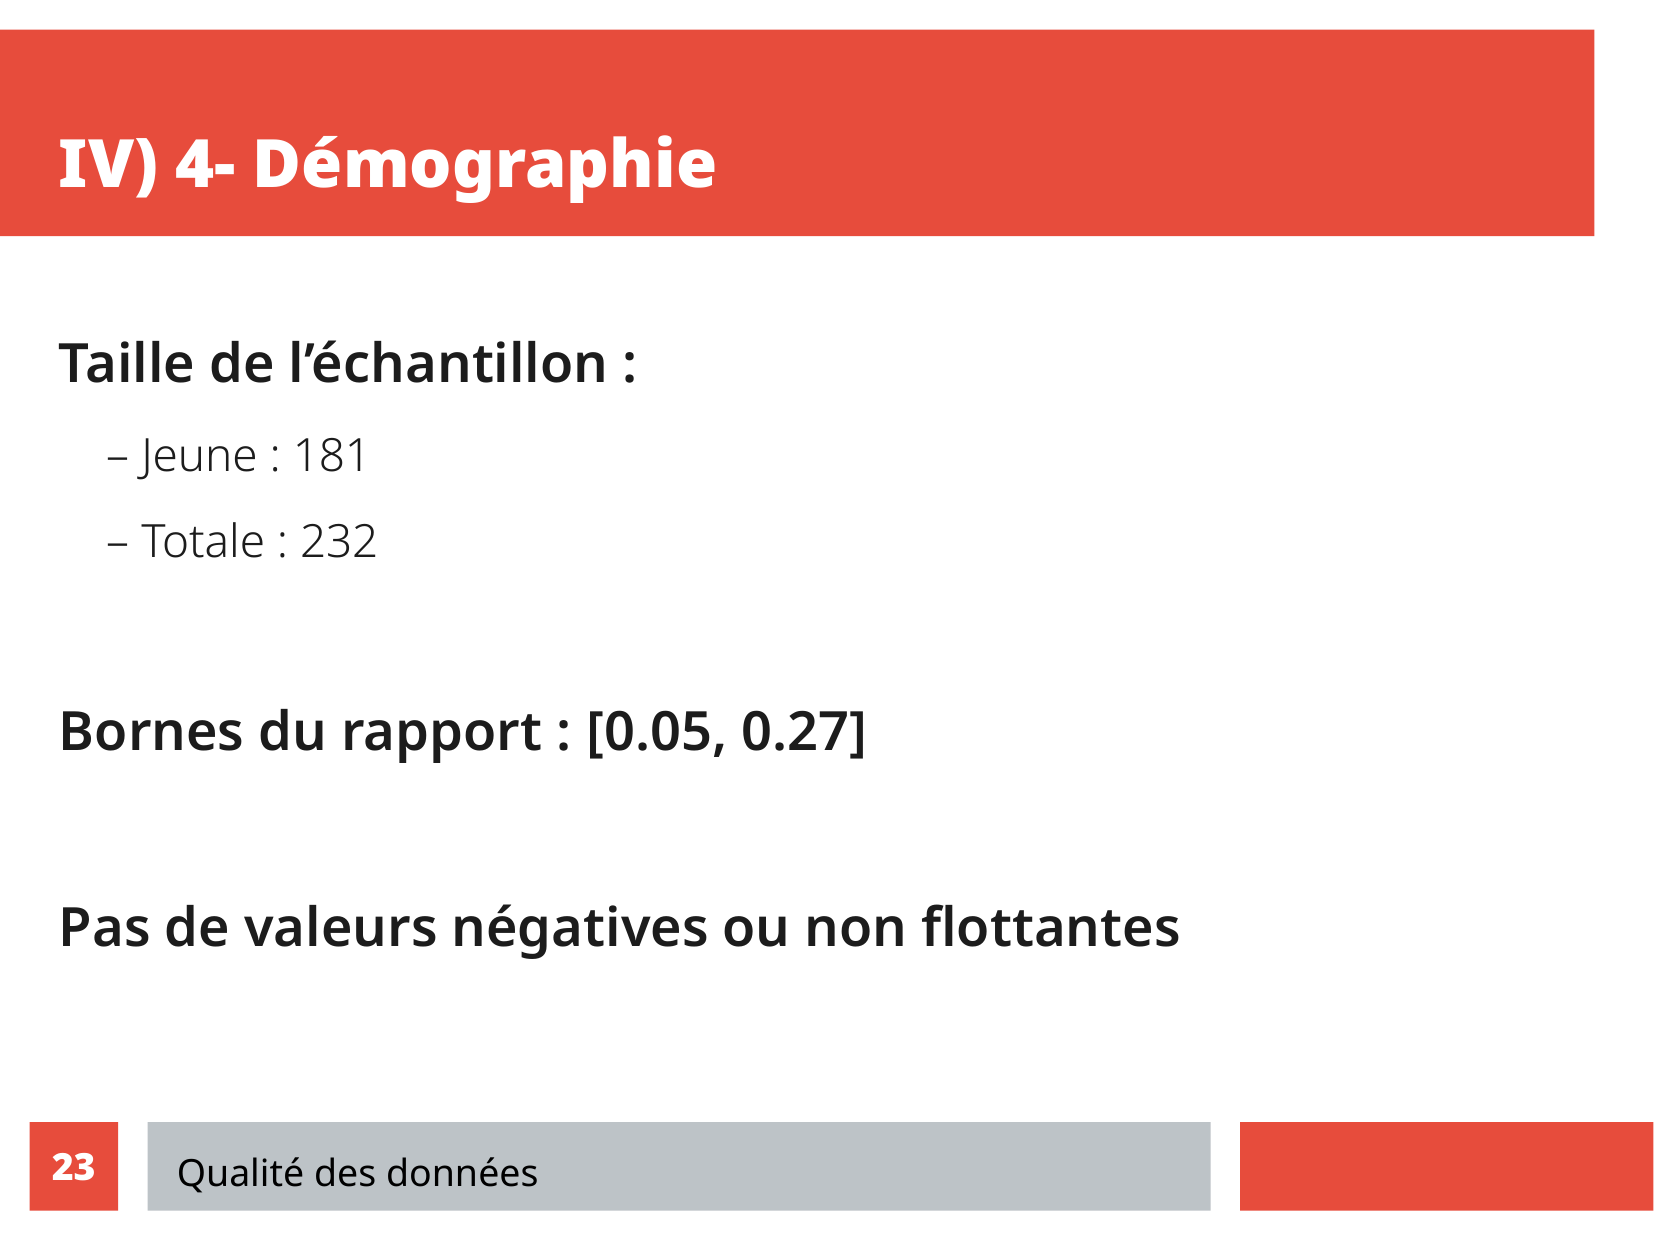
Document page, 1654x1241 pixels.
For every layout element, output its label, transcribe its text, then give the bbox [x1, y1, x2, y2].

list Taille de l’échantillon : – Jeune : 181 – Totale : 232 Bornes du rapport : [0.05, 0.27] Pas de valeurs négatives ou non flottantes [59, 324, 1565, 1093]
title IV) 4- Démographie [59, 59, 1595, 207]
text_box Qualité des données [162, 1138, 577, 1197]
